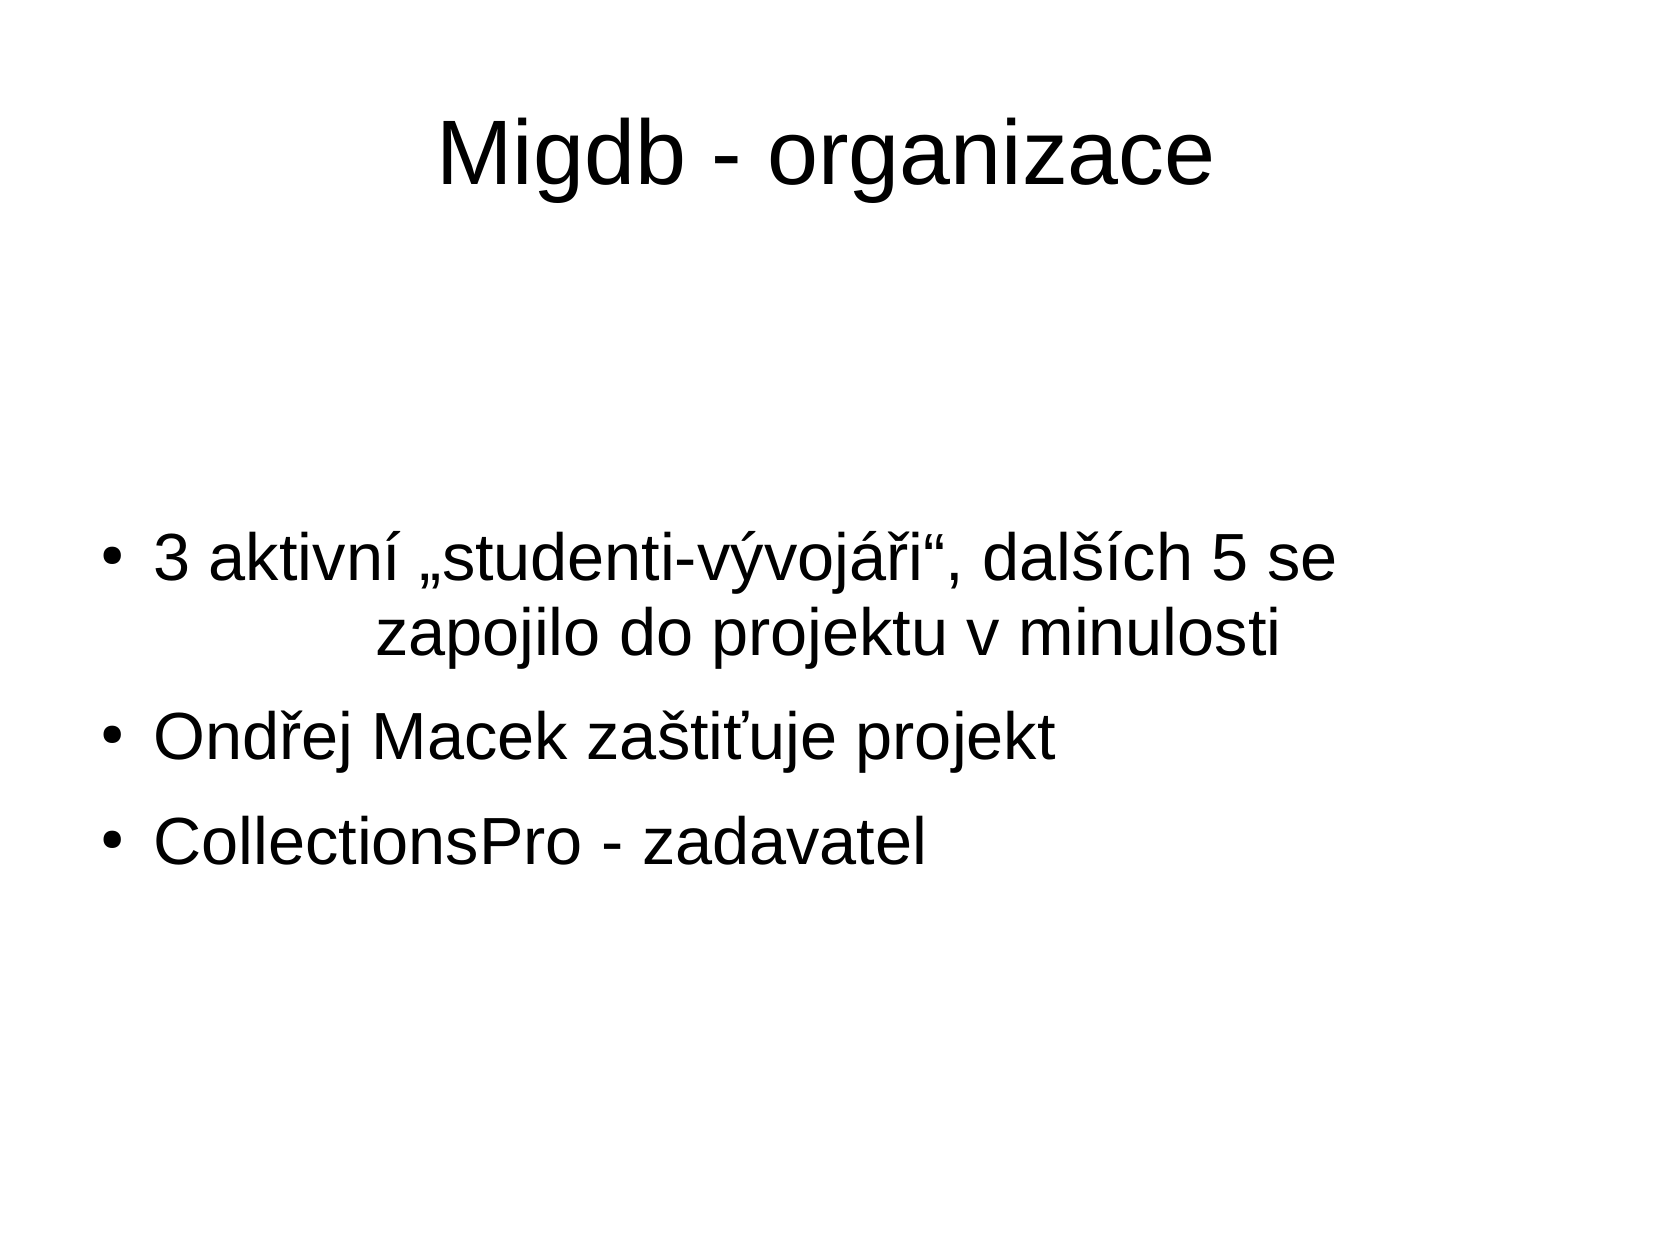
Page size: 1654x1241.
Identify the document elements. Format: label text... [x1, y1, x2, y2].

title Migdb - organizace [82, 49, 1571, 257]
list 3 aktivní „studenti-vývojáři“, dalších 5 se zapojilo do projektu v minulosti Ondřej Macek zaštiťuje projekt CollectionsPro - zadavatel [82, 290, 1571, 1109]
